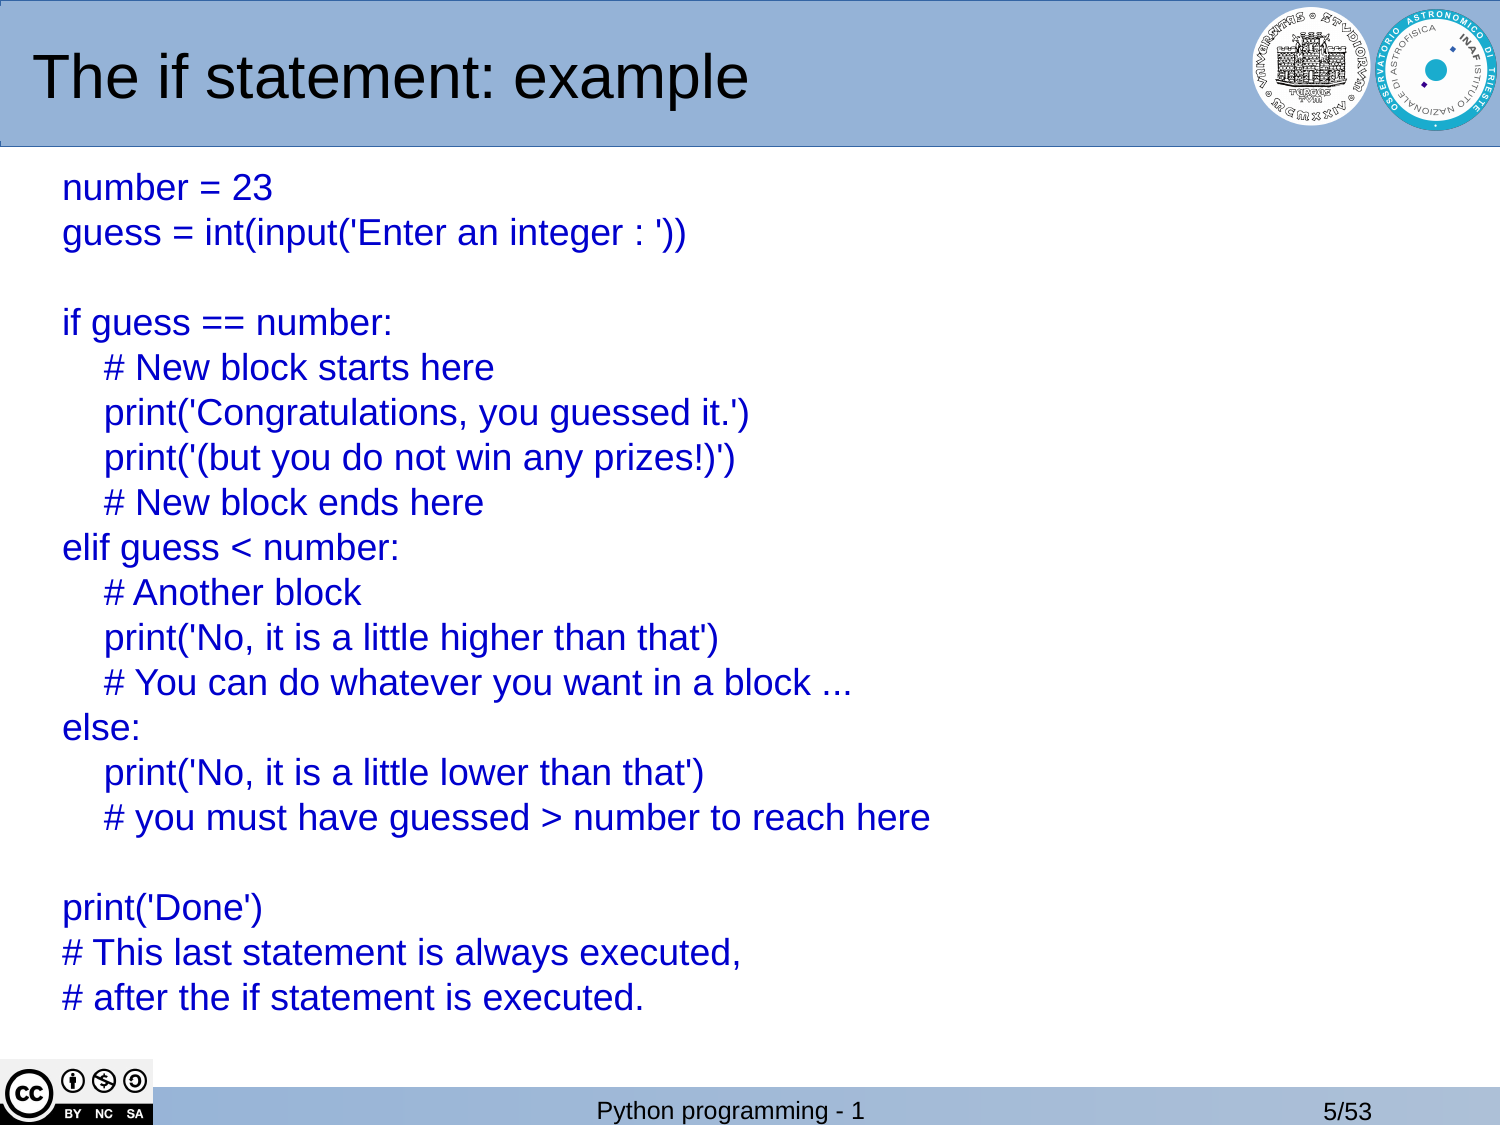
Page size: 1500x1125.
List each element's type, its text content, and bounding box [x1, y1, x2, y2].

picture [1253, 0, 1500, 155]
list number = 23 guess = int(input('Enter an integer : ')) if guess == number: # New block starts here print('Congratulations, you guessed it.') print('(but you do not win any prizes!)') # New block ends here elif guess < number: # Another block print('No, it is a little higher than that') # You can do whatever you want in a block ... else: print('No, it is a little lower than that') # you must have guessed > number to reach here print('Done') # This last statement is always executed, # after the if statement is executed. [47, 155, 1500, 1012]
text_box The if statement: example [0, 5, 1253, 141]
picture [0, 1059, 153, 1125]
